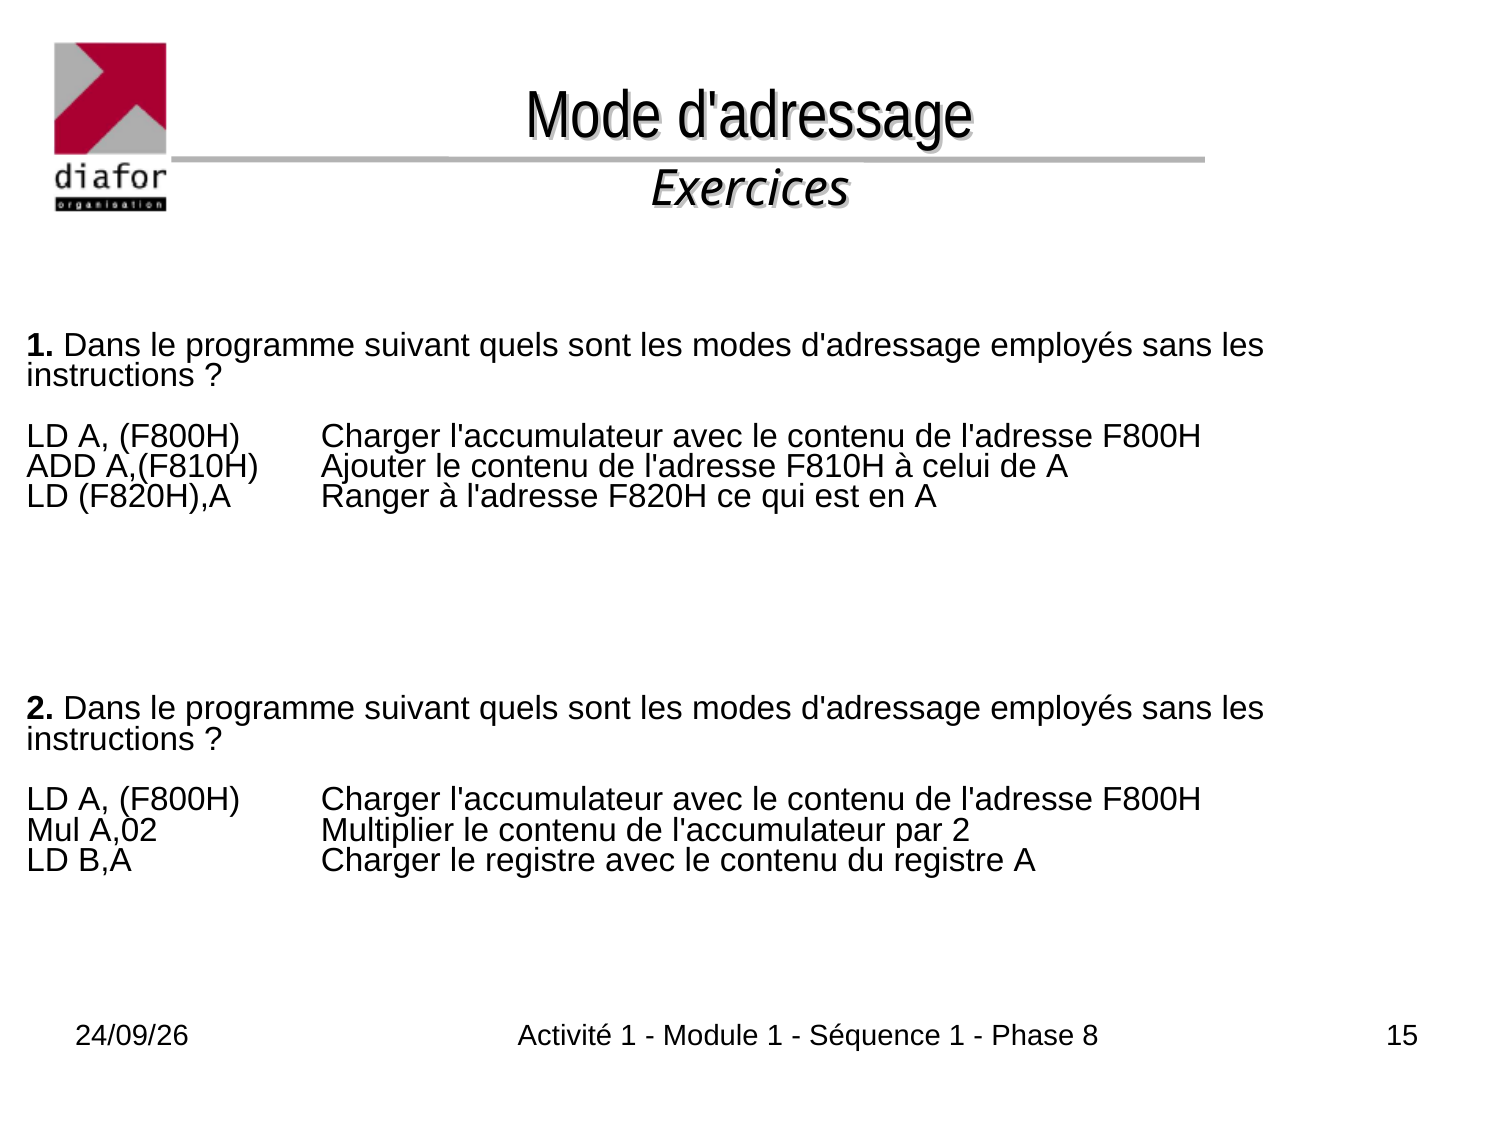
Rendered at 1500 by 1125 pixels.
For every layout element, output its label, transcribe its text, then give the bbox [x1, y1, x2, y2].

text_box 1. Dans le programme suivant quels sont les modes d'adressage employés sans les instructions ? LD A, (F800H) Charger l'accumulateur avec le contenu de l'adresse F800H ADD A,(F810H) Ajouter le contenu de l'adresse F810H à celui de A LD (F820H),A Ranger à l'adresse F820H ce qui est en A 2. Dans le programme suivant quels sont les modes d'adressage employés sans les instructions ? LD A, (F800H) Charger l'accumulateur avec le contenu de l'adresse F800H Mul A,02 Multiplier le contenu de l'accumulateur par 2 LD B,A Charger le registre avec le contenu du registre A [11, 324, 1487, 825]
title Mode d'adressage Exercices [75, 45, 1426, 250]
picture [53, 42, 168, 213]
